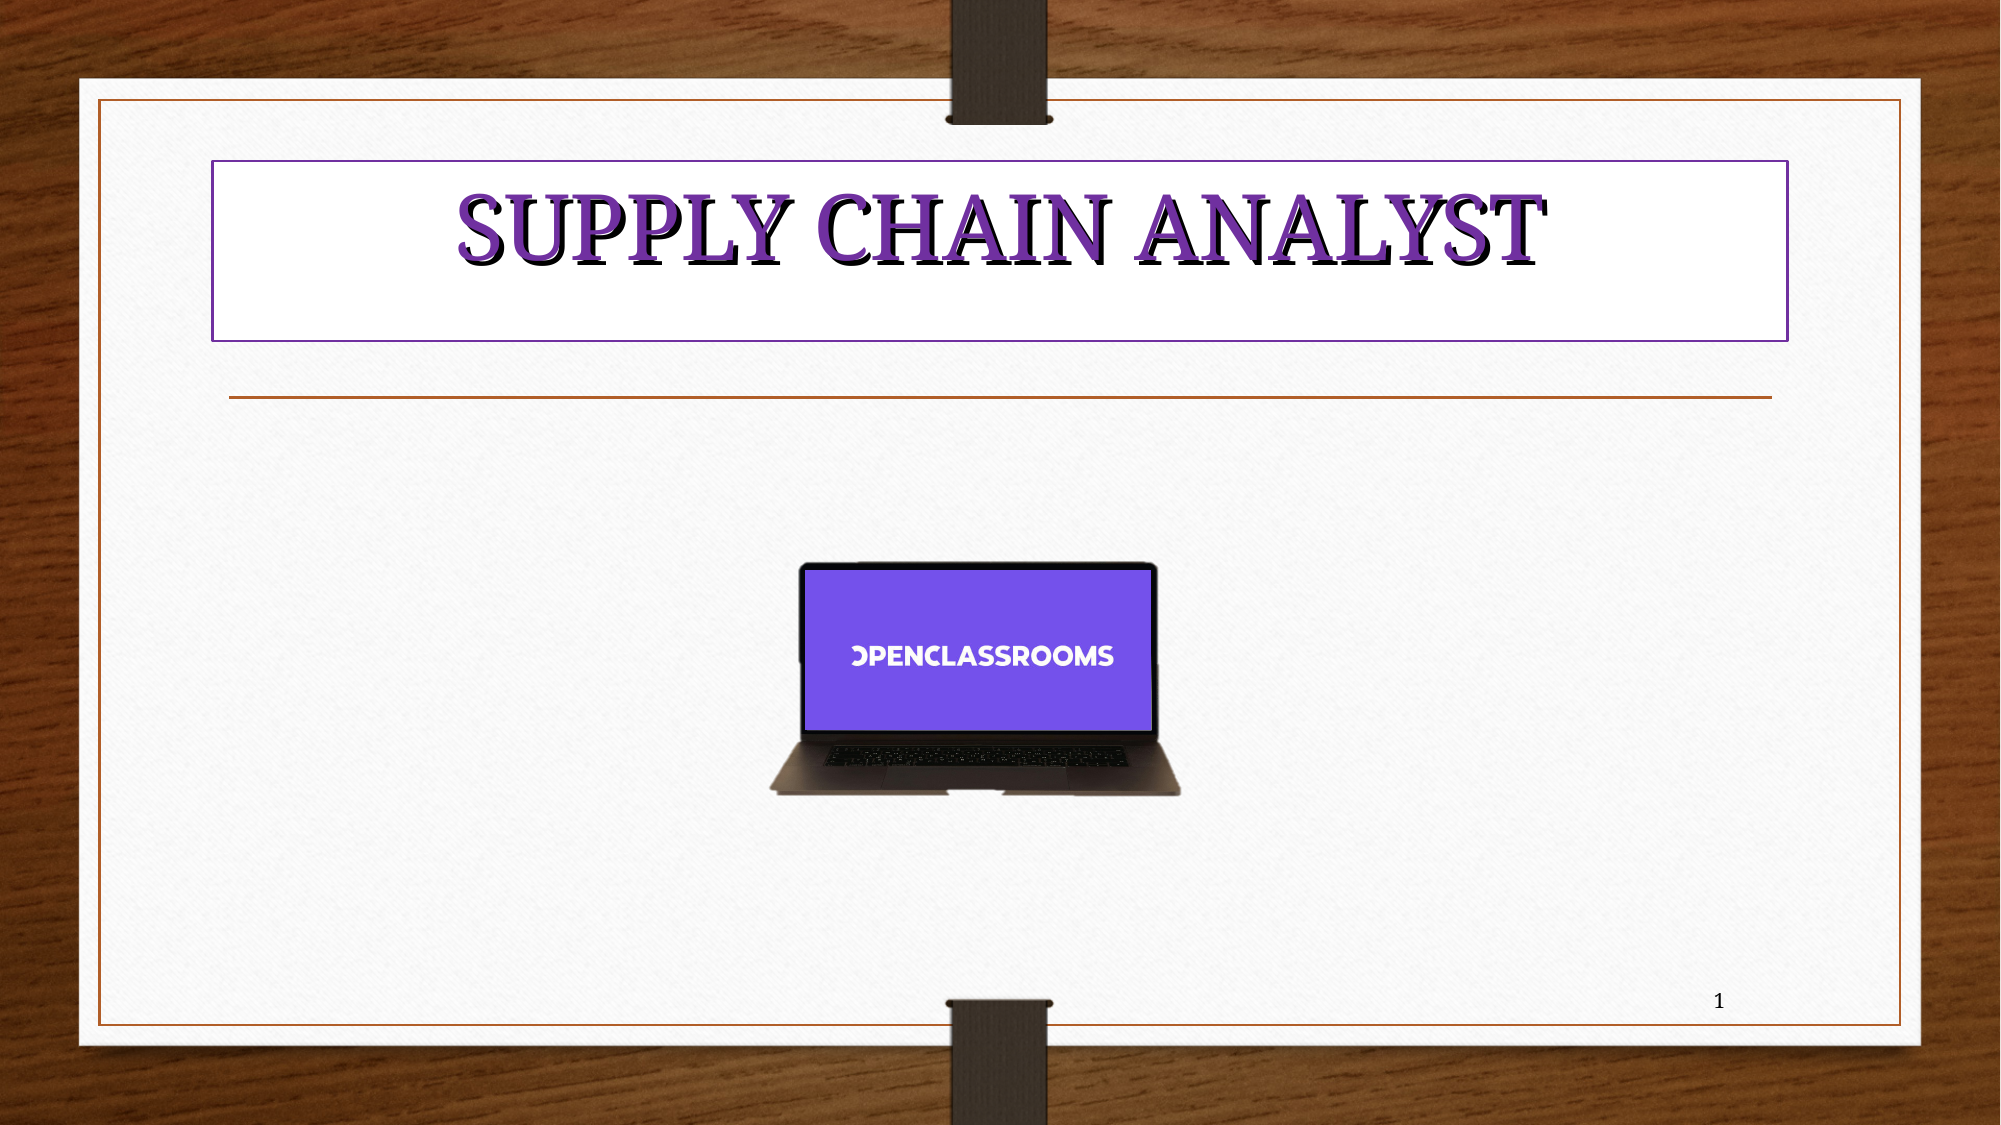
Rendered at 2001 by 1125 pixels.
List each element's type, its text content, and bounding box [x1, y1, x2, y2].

title SUPPLY CHAIN ANALYST [212, 161, 597, 342]
title SUPPLY CHAIN ANALYST [1403, 161, 1788, 342]
text_box ‹N°› [1698, 979, 1788, 1026]
picture [597, 35, 1403, 933]
